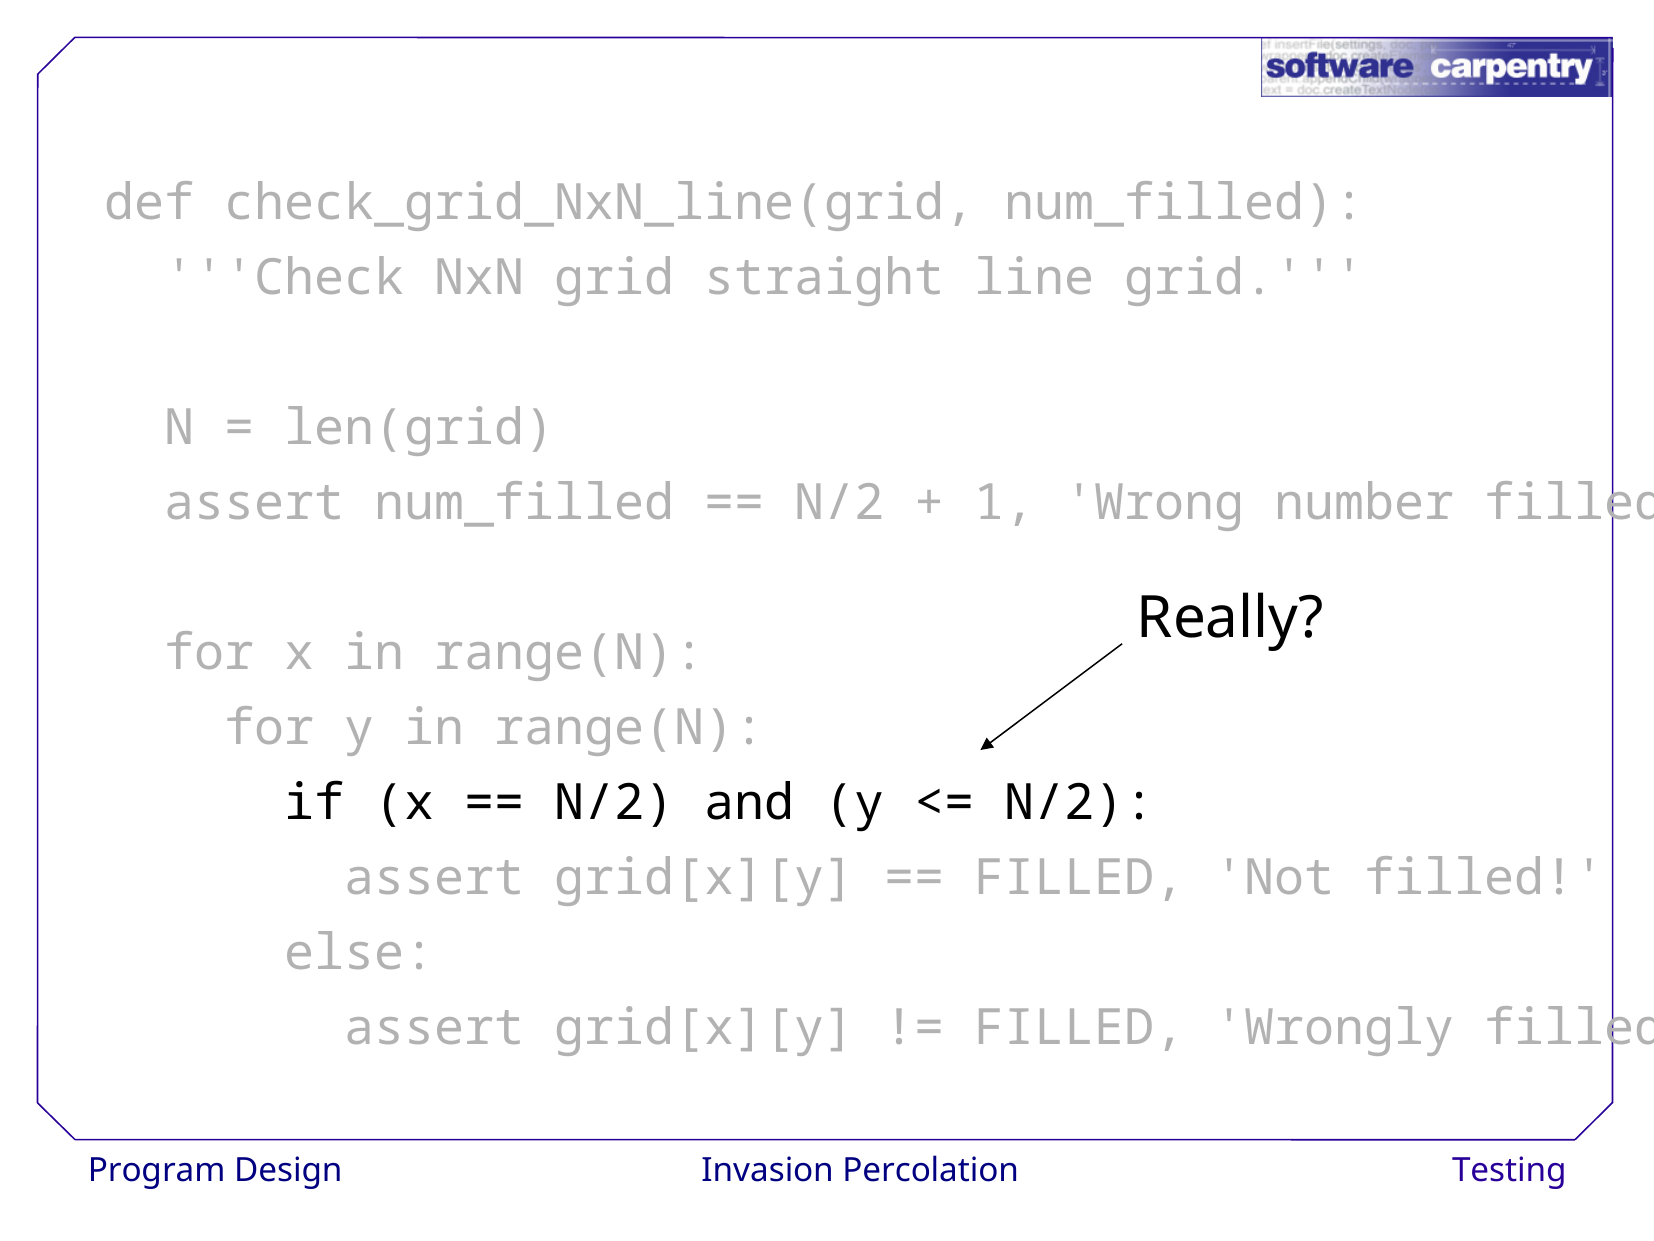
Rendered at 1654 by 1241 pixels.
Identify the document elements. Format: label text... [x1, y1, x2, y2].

picture [1261, 39, 1613, 97]
text_box Really? [1122, 536, 1524, 657]
text_box def check_grid_NxN_line(grid, num_filled): '''Check NxN grid straight line grid.''' N = len(grid) assert num_filled == N/2 + 1, 'Wrong number filled' for x in range(N): for y in range(N): if (x == N/2) and (y <= N/2): assert grid[x][y] == FILLED, 'Not filled!' else: assert grid[x][y] != FILLED, 'Wrongly filled!' [89, 147, 1508, 1093]
